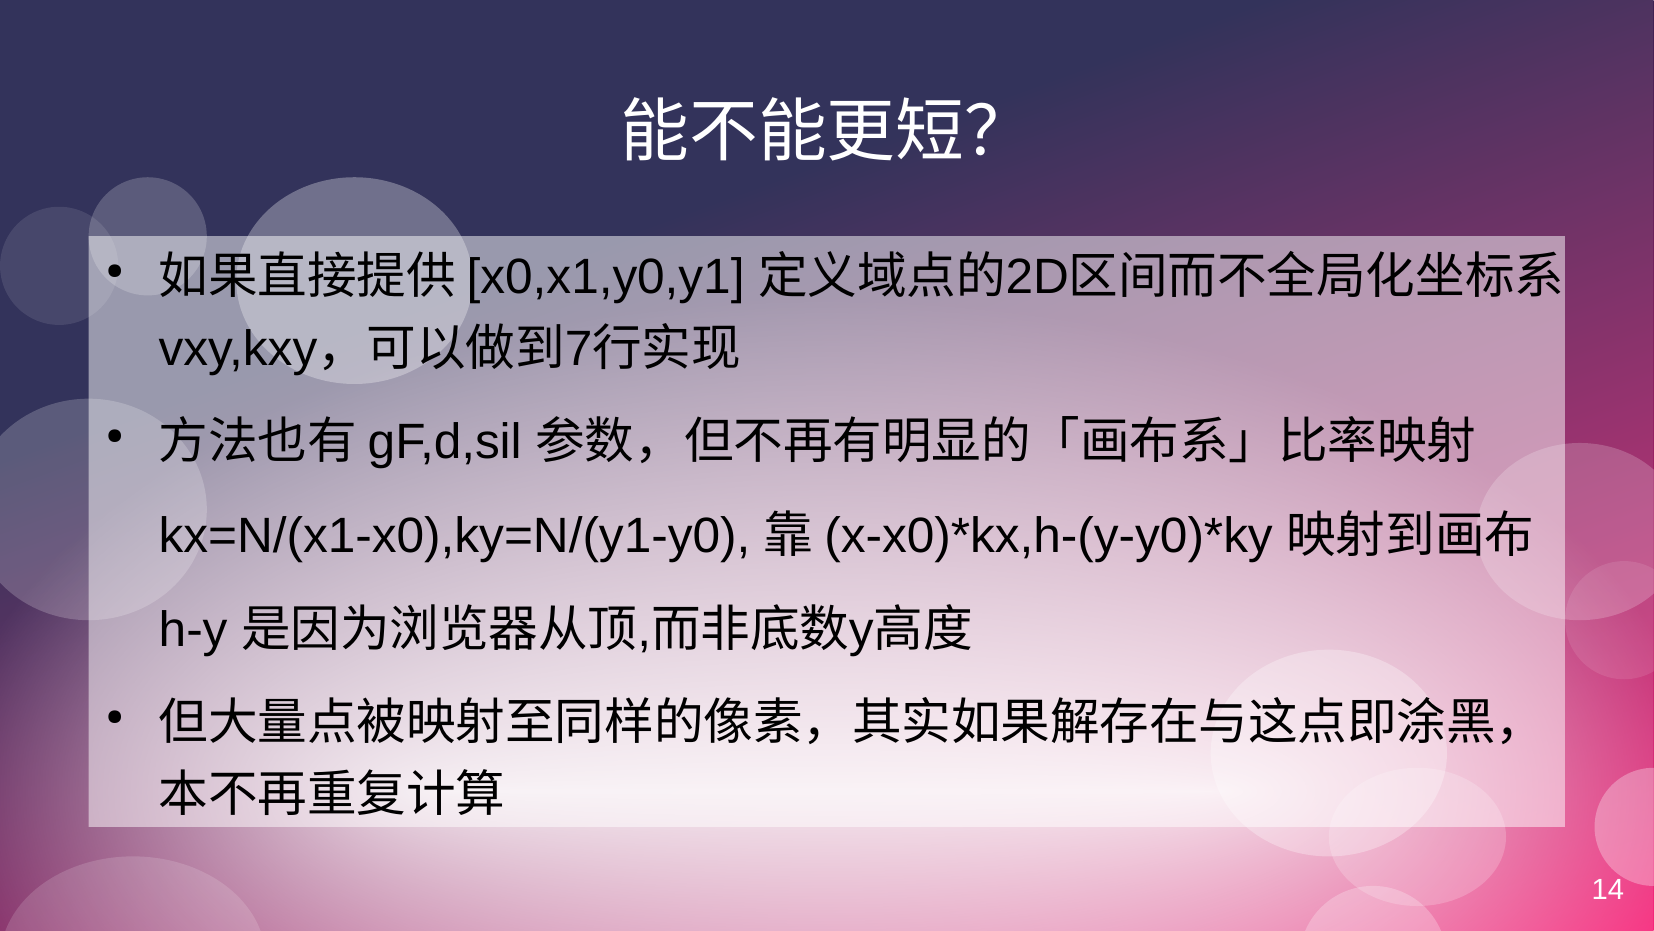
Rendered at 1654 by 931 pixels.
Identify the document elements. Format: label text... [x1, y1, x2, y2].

list 如果直接提供 [x0,x1,y0,y1] 定义域点的2D区间而不全局化坐标系vxy,kxy，可以做到7行实现 方法也有 gF,d,sil 参数，但不再有明显的「画布系」比率映射 kx=N/(x1-x0),ky=N/(y1-y0), 靠 (x-x0)*kx,h-(y-y0)*ky 映射到画布 h-y 是因为浏览器从顶,而非底数y高度 但大量点被映射至同样的像素，其实如果解存在与这点即涂黑，本不再重复计算 [88, 236, 1565, 827]
title 能不能更短？ [88, 44, 1565, 207]
